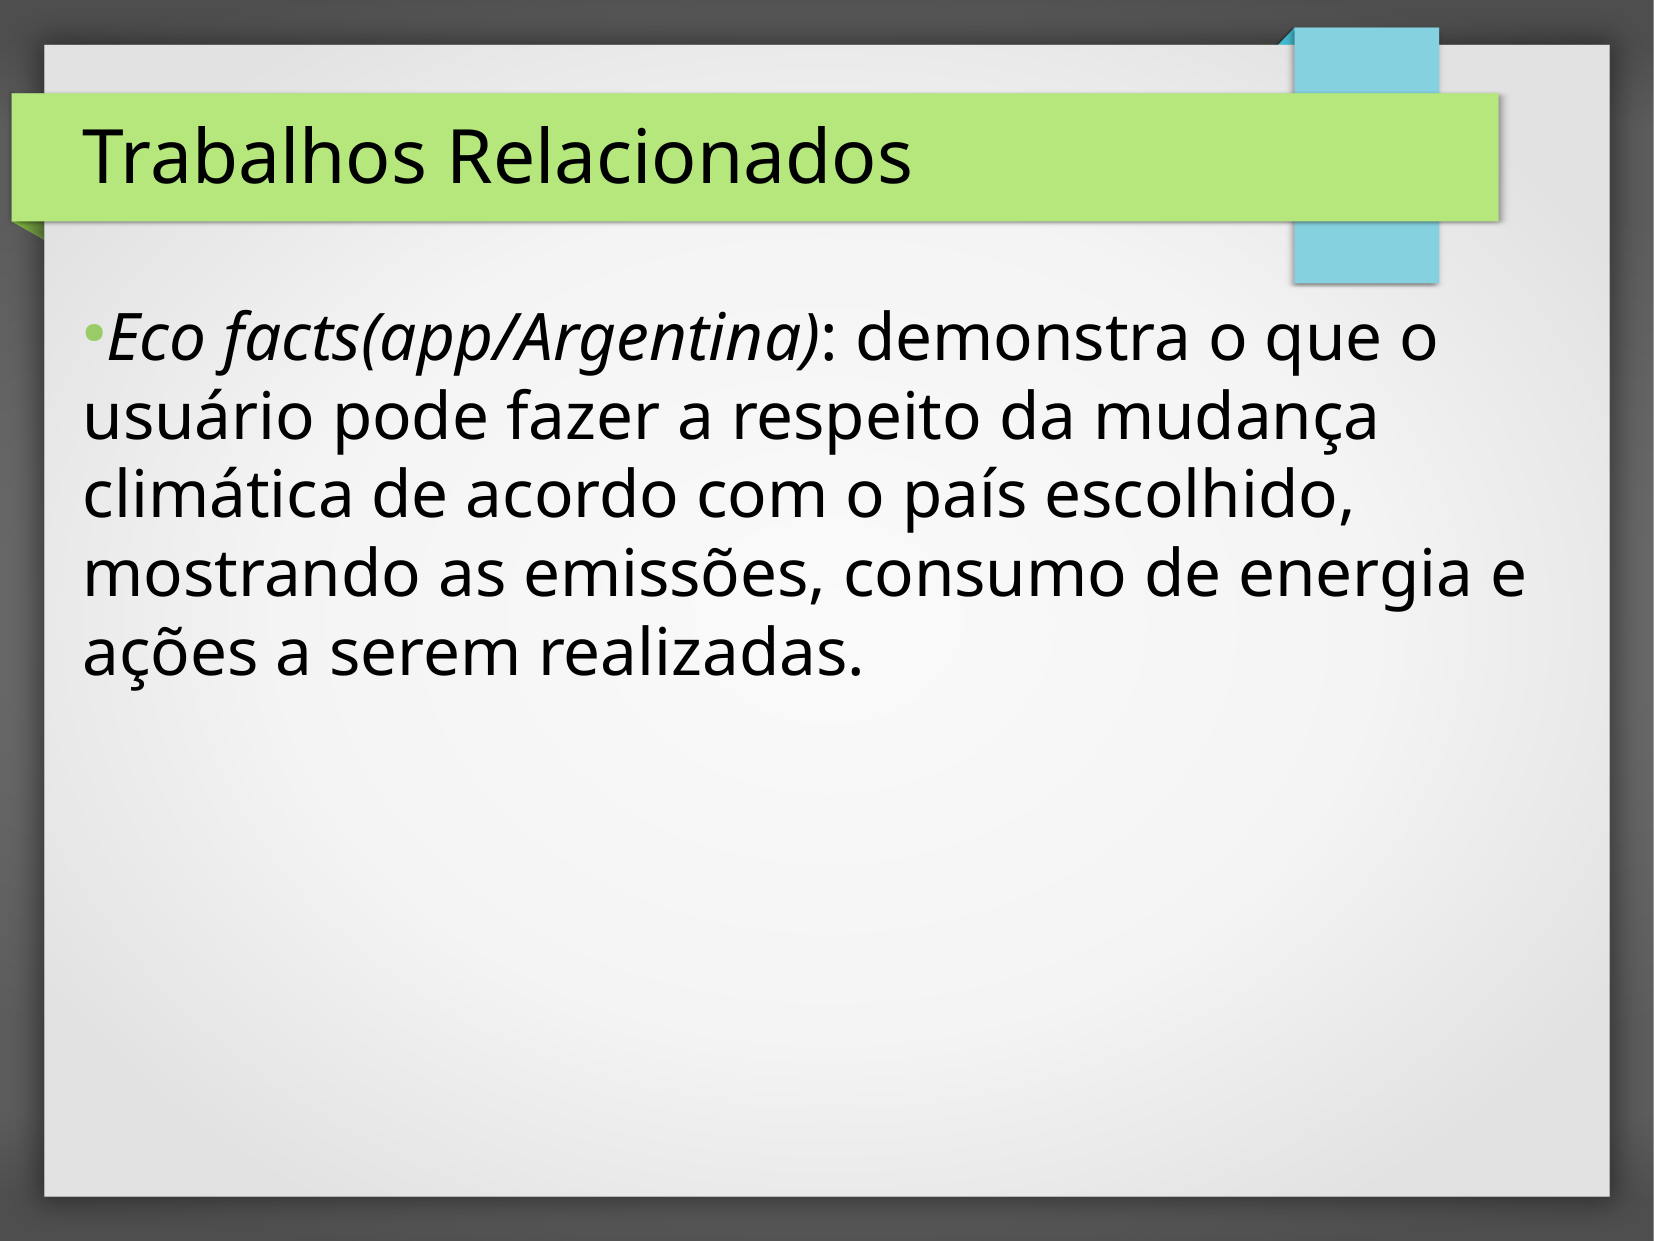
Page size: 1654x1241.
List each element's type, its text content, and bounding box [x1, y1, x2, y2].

list Eco facts(app/Argentina): demonstra o que o usuário pode fazer a respeito da mudança climática de acordo com o país escolhido, mostrando as emissões, consumo de energia e ações a serem realizadas. [82, 295, 1571, 1015]
title Trabalhos Relacionados [82, 94, 1264, 213]
